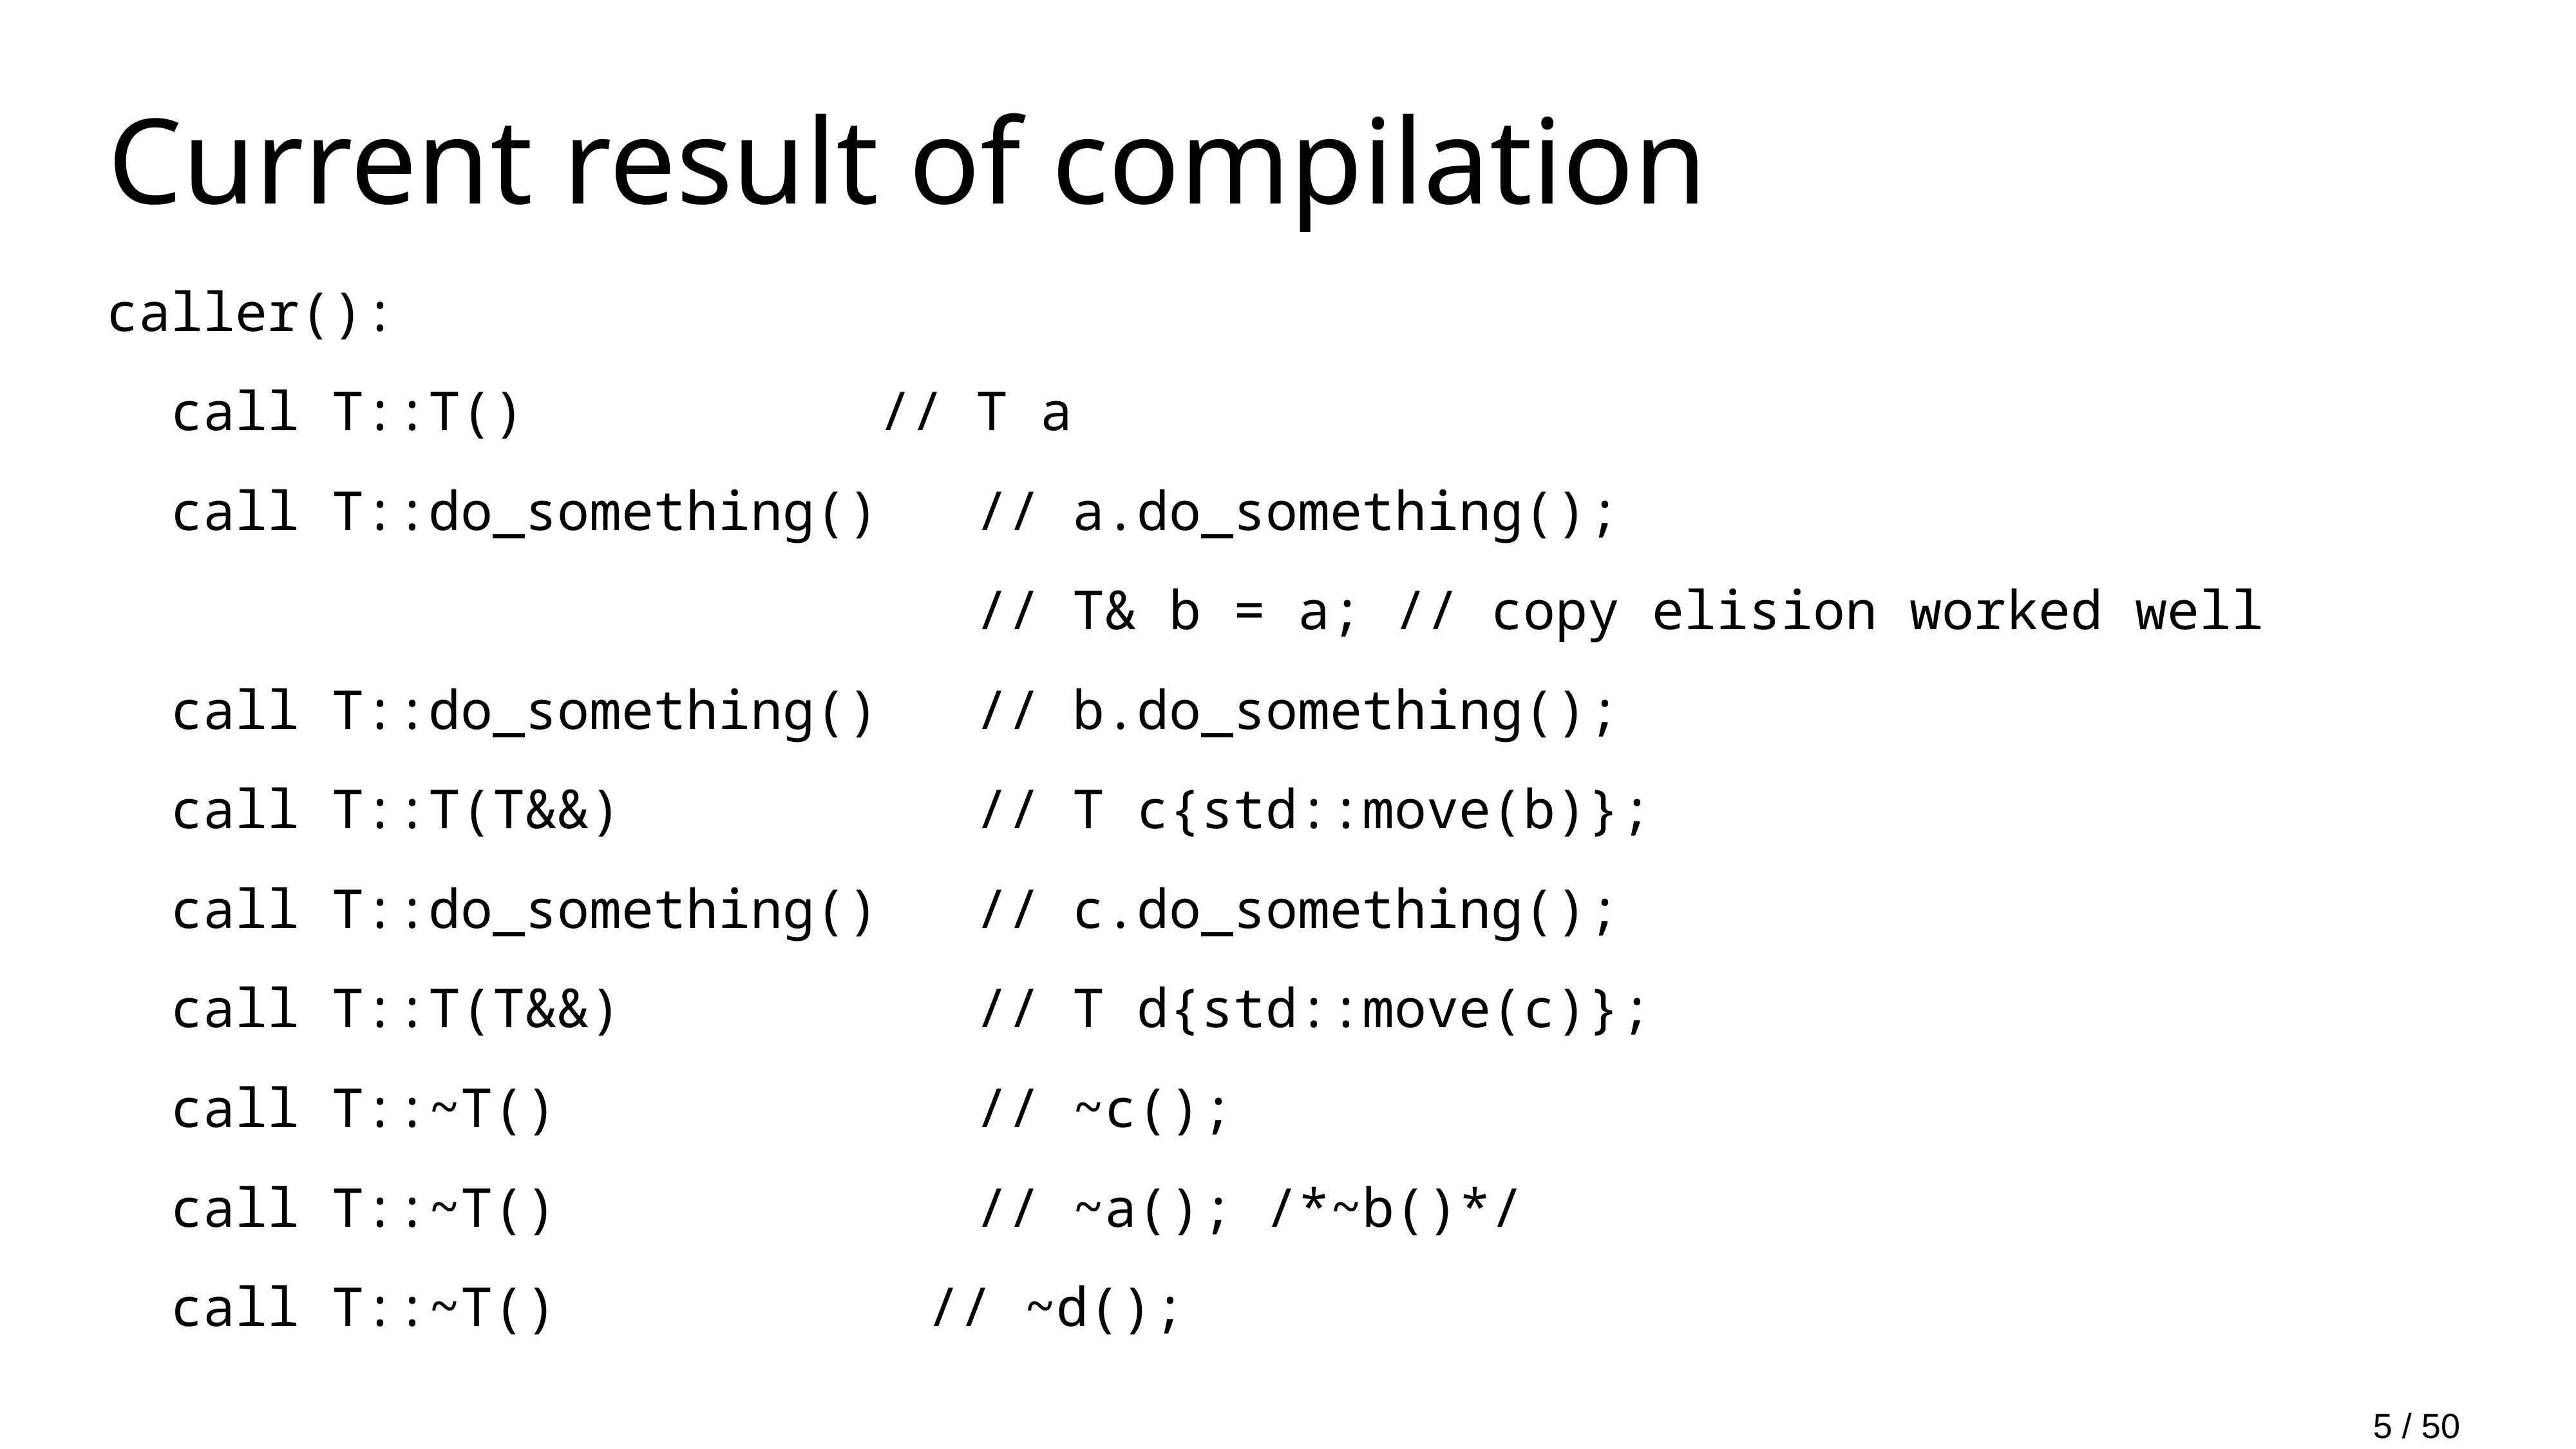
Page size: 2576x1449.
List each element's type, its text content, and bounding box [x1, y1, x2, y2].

title Current result of compilation [108, 80, 2468, 211]
text_box <number> / 50 [2363, 1402, 2576, 1449]
list caller(): call T::T() // T a call T::do_something() // a.do_something(); // T& b = a; // copy elision worked well call T::do_something() // b.do_something(); call T::T(T&&) // T c{std::move(b)}; call T::do_something() // c.do_something(); call T::T(T&&) // T d{std::move(c)}; call T::~T() // ~c(); call T::~T() // ~a(); /*~b()*/ call T::~T() // ~d(); [0, 211, 2576, 1366]
